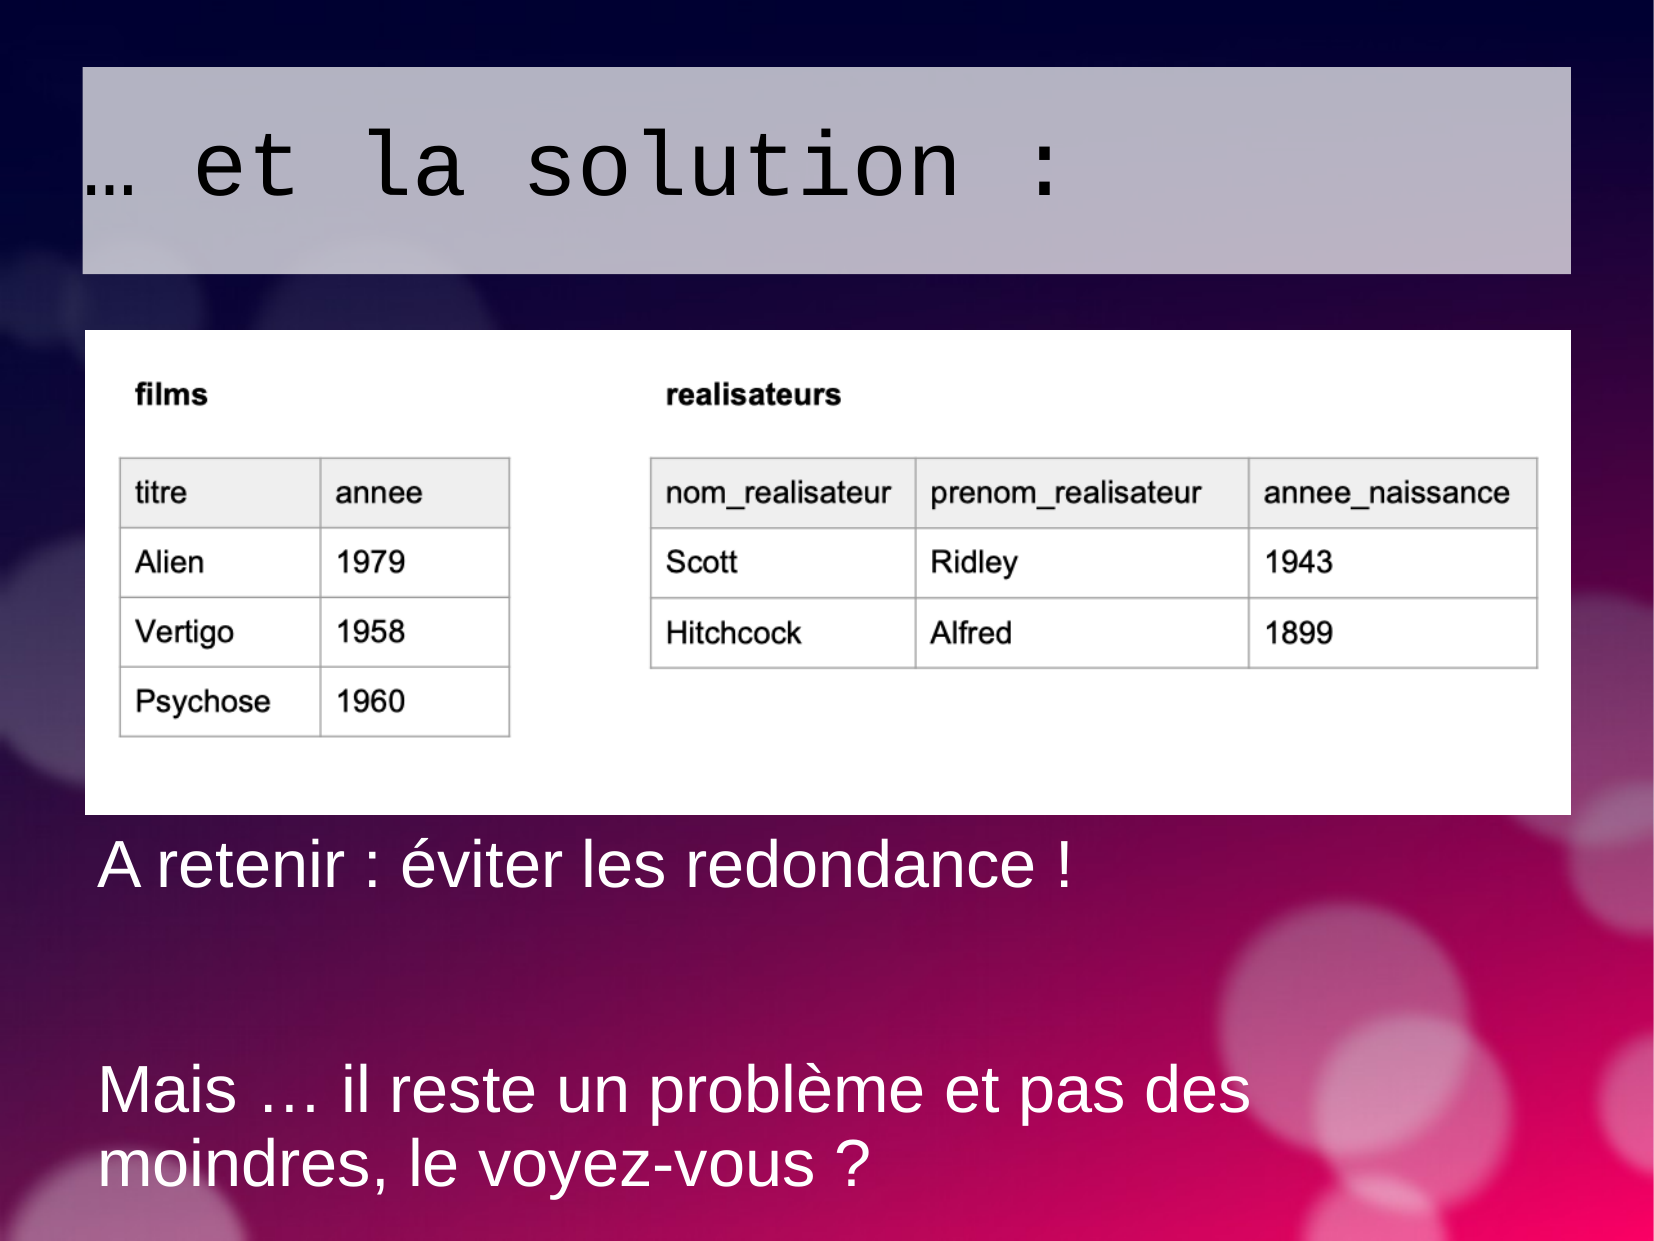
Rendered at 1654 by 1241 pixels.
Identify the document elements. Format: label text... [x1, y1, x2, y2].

text_box A retenir : éviter les redondance ! Mais … il reste un problème et pas des moindres, le voyez-vous ? [82, 819, 1560, 1209]
picture [0, 0, 1654, 1241]
title … et la solution : [82, 67, 1571, 275]
